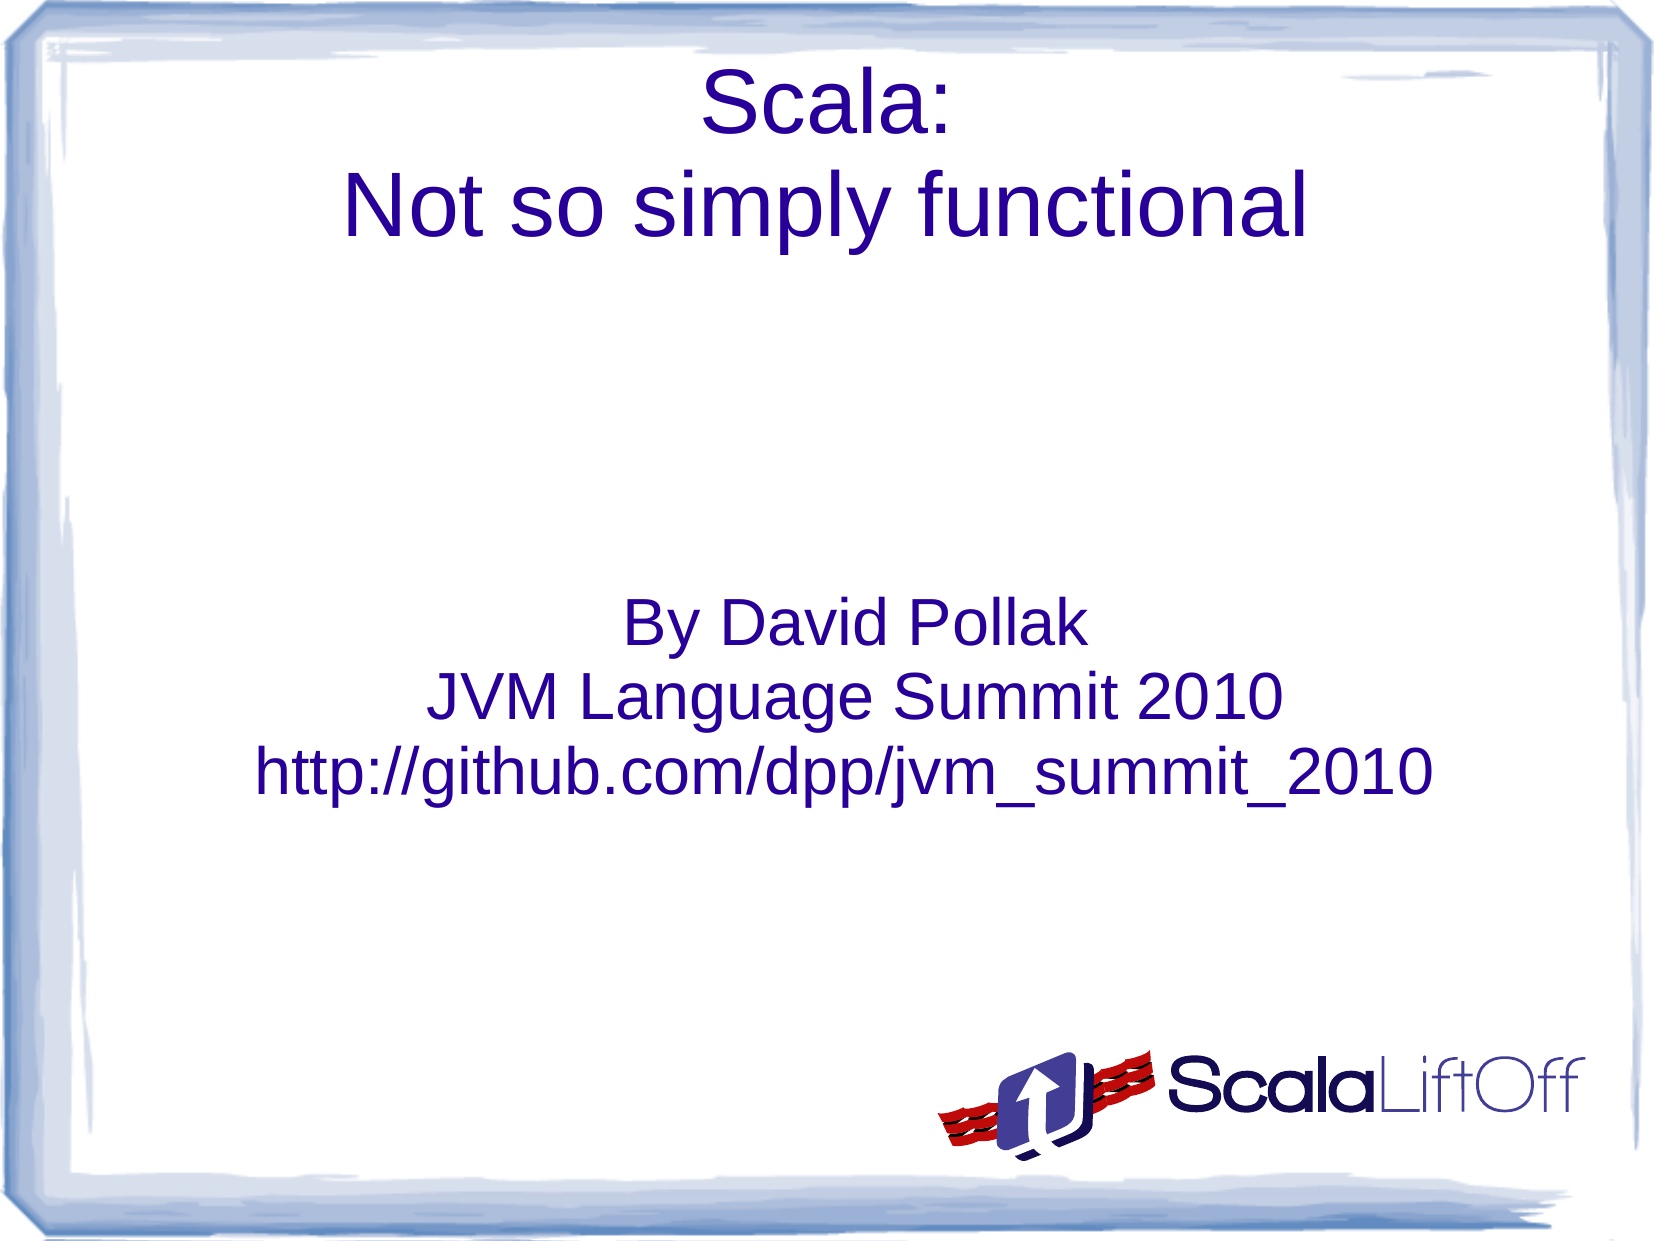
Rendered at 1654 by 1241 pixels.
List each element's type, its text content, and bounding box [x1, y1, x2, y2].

picture [0, 0, 1654, 1241]
text_box By David Pollak JVM Language Summit 2010 http://github.com/dpp/jvm_summit_2010 [118, 324, 1571, 1144]
title Scala: Not so simply functional [82, 49, 1571, 257]
